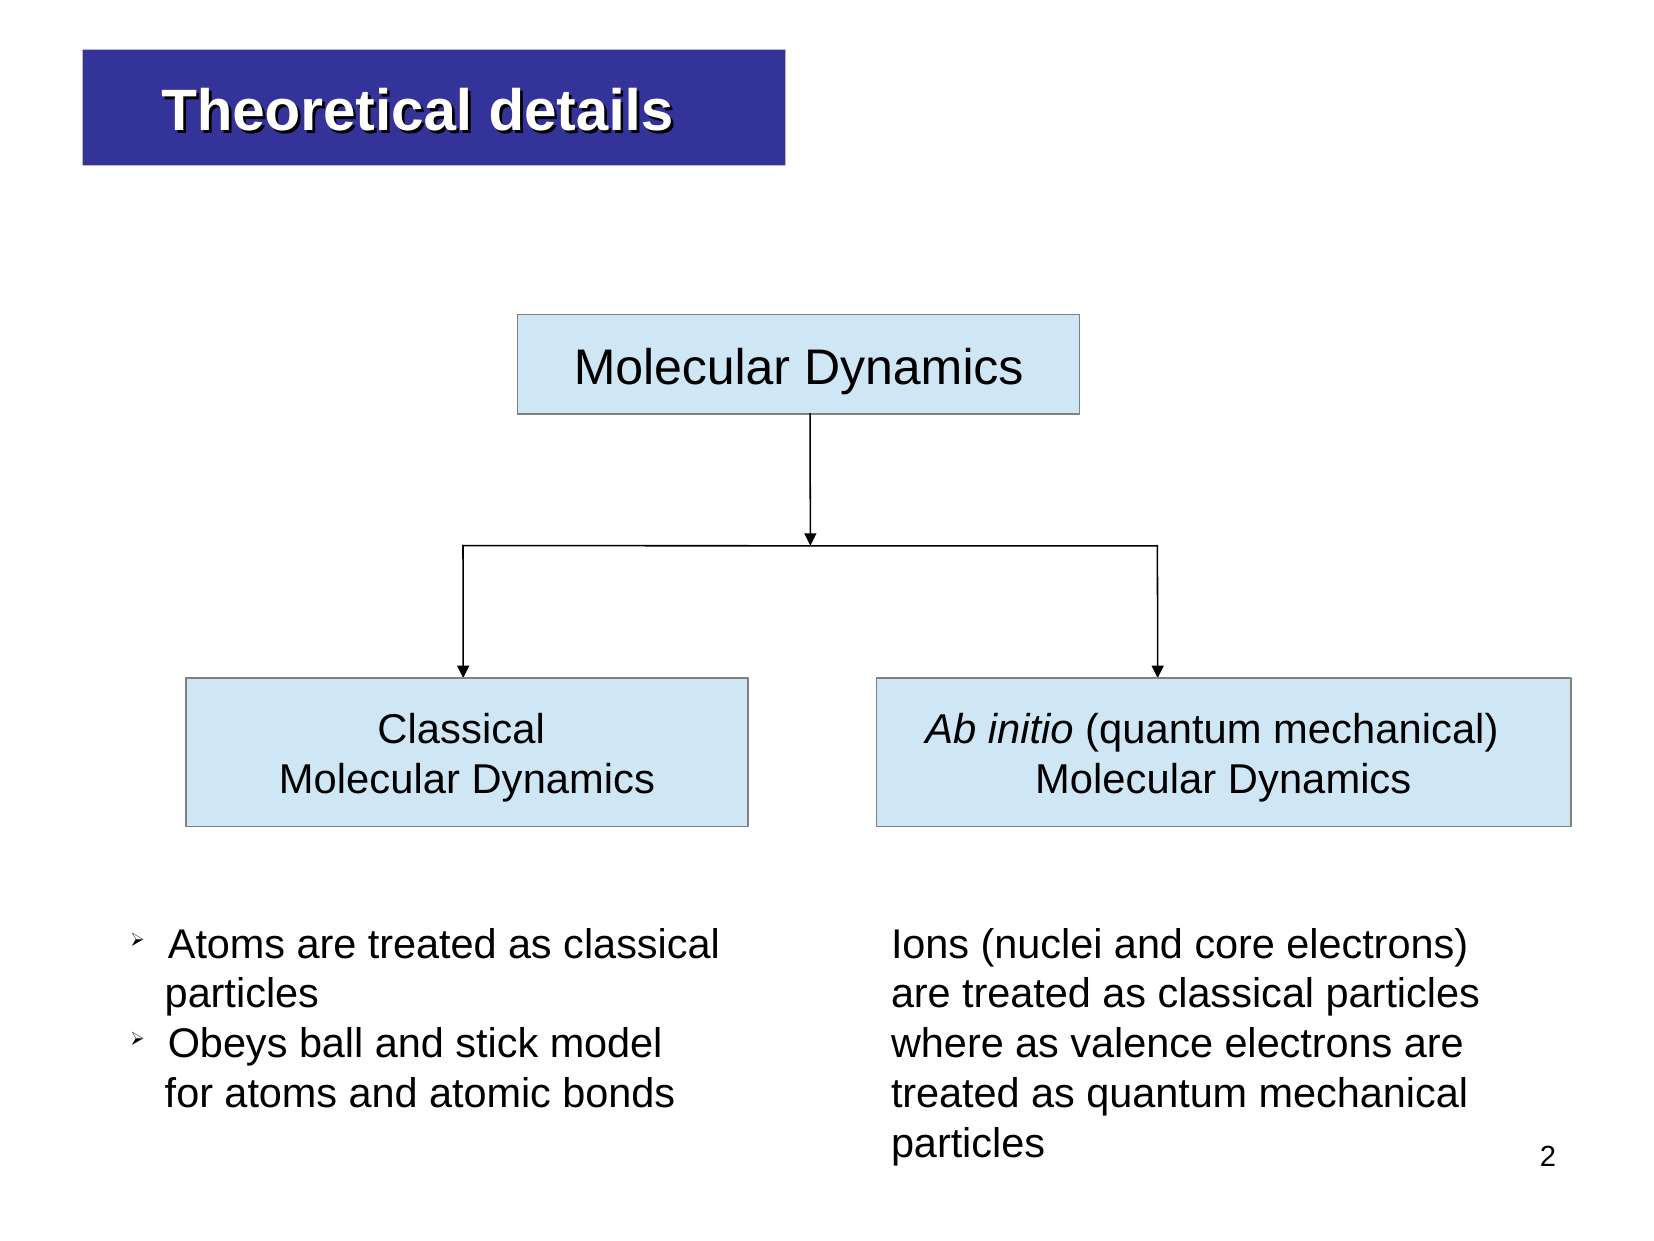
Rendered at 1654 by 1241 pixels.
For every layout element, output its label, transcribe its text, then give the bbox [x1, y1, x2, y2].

text_box Atoms are treated as classical particles Obeys ball and stick model for atoms and atomic bonds [115, 909, 745, 1125]
text_box Theoretical details [82, 49, 786, 166]
text_box Molecular Dynamics [517, 314, 1080, 414]
text_box Classical Molecular Dynamics [186, 678, 749, 827]
text_box Ions (nuclei and core electrons) are treated as classical particles where as valence electrons are treated as quantum mechanical particles [876, 909, 1505, 1174]
text_box <number> [1184, 1129, 1571, 1216]
text_box Ab initio (quantum mechanical) Molecular Dynamics [876, 678, 1571, 827]
